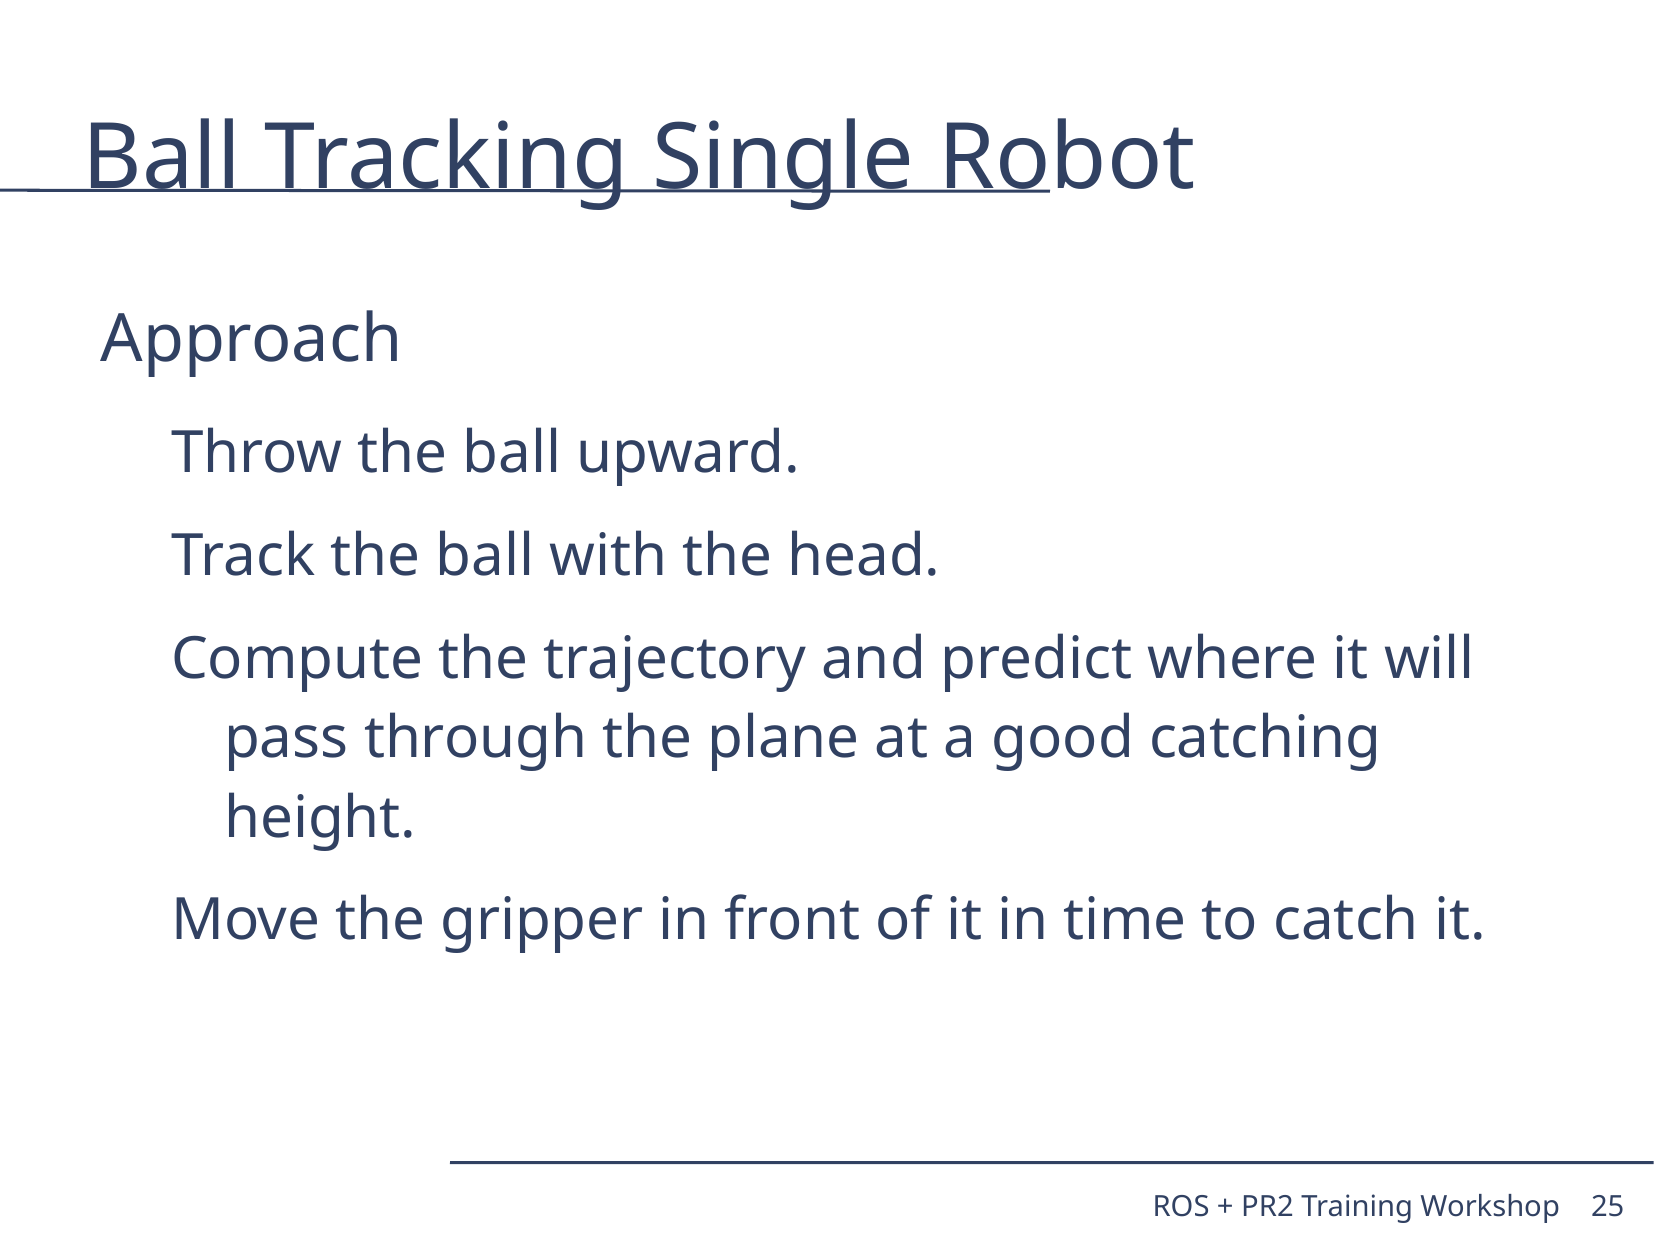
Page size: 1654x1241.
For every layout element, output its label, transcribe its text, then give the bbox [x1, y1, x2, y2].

title Ball Tracking Single Robot [82, 56, 1571, 250]
list Approach Throw the ball upward. Track the ball with the head. Compute the trajectory and predict where it will pass through the plane at a good catching height. Move the gripper in front of it in time to catch it. [82, 290, 1571, 1109]
